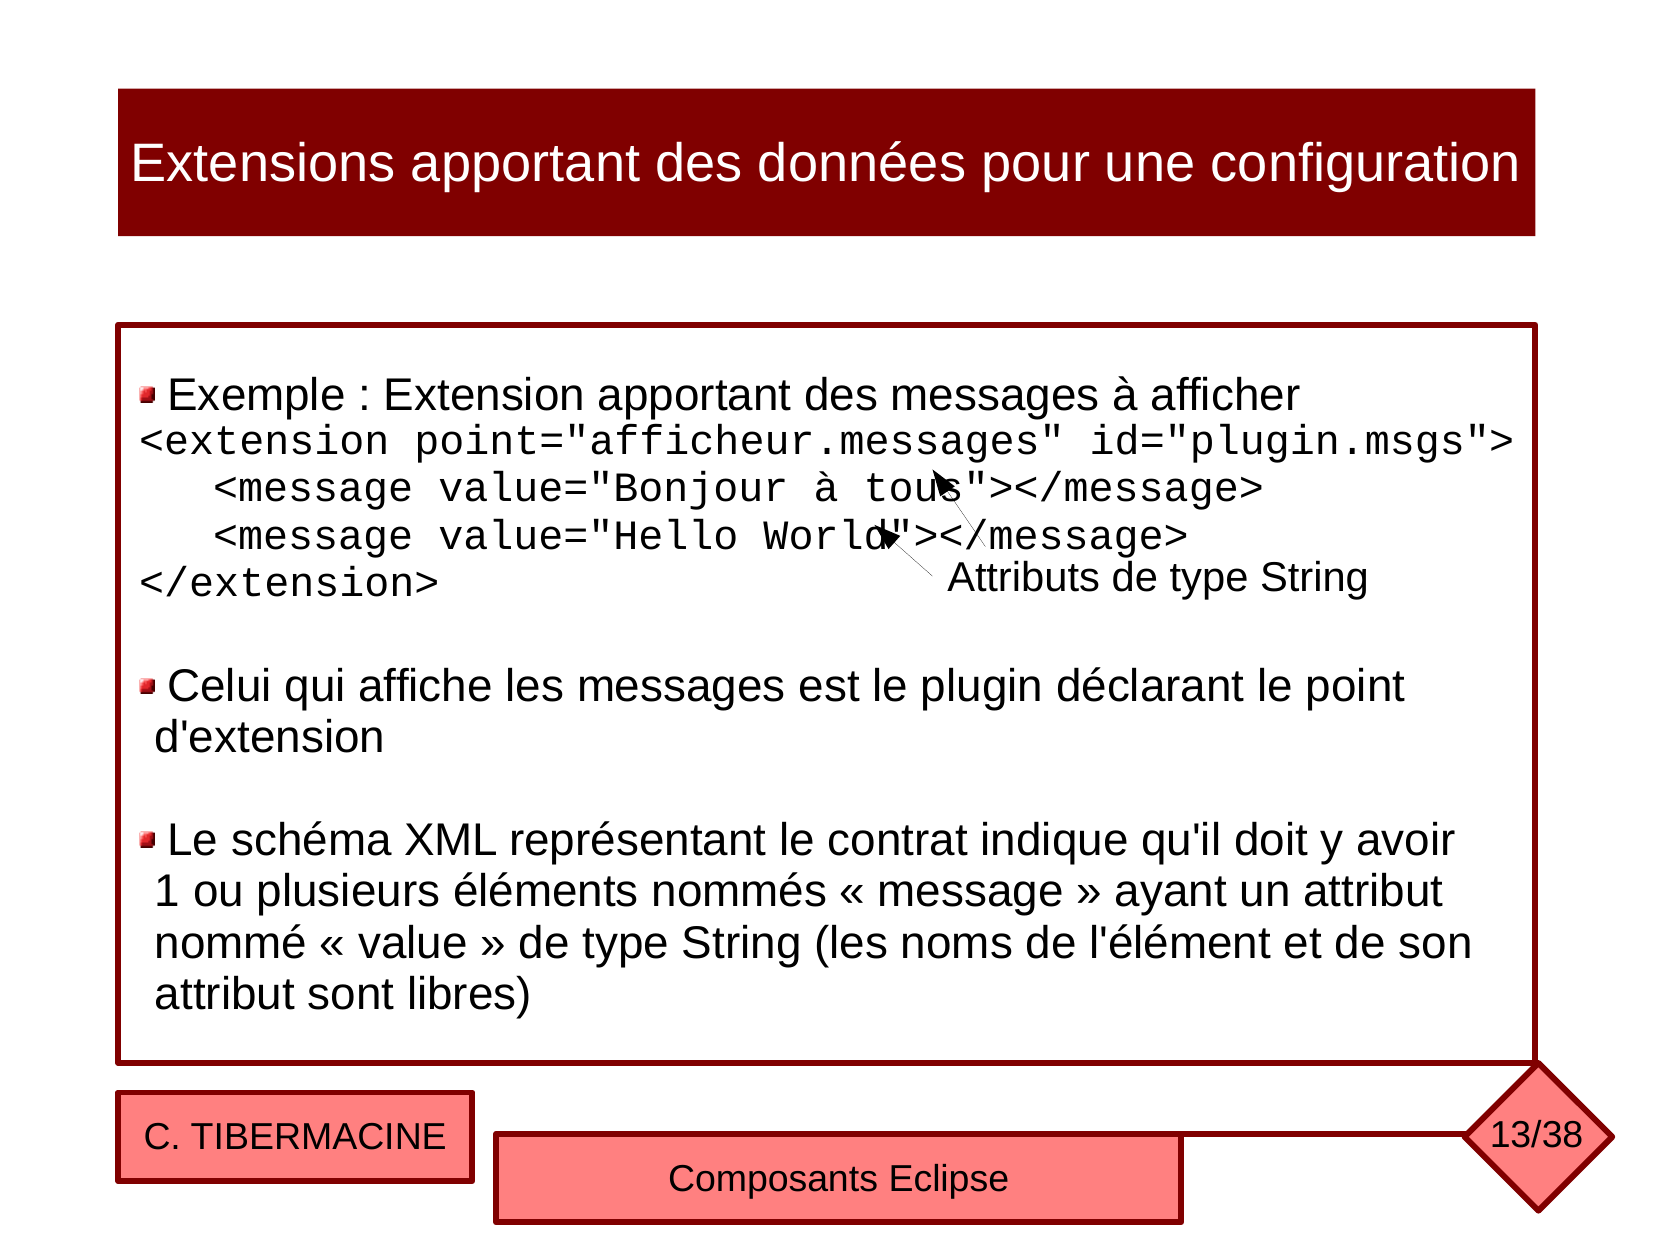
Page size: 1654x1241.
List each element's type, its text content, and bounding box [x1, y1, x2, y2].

text_box [1464, 1126, 1475, 1148]
picture [139, 386, 155, 403]
text_box [1490, 1163, 1587, 1211]
text_box Exemple : Extension apportant des messages à afficher <extension point="afficheur.messages" id="plugin.msgs"> <message value="Bonjour à tous"></message> <message value="Hello World"></message> </extension> Celui qui affiche les messages est le plugin déclarant le point d'extension Le schéma XML représentant le contrat indique qu'il doit y avoir 1 ou plusieurs éléments nommés « message » ayant un attribut nommé « value » de type String (les noms de l'élément et de son attribut sont libres) [118, 324, 1536, 1063]
text_box C. TIBERMACINE [118, 1092, 473, 1182]
picture [139, 678, 155, 694]
picture [139, 831, 155, 848]
text_box Composants Eclipse [496, 1133, 1182, 1223]
text_box Extensions apportant des données pour une configuration [118, 88, 1536, 237]
text_box <numéro>/38 [1475, 1106, 1654, 1163]
text_box Attributs de type String [932, 546, 1385, 609]
text_box [1495, 1062, 1582, 1106]
